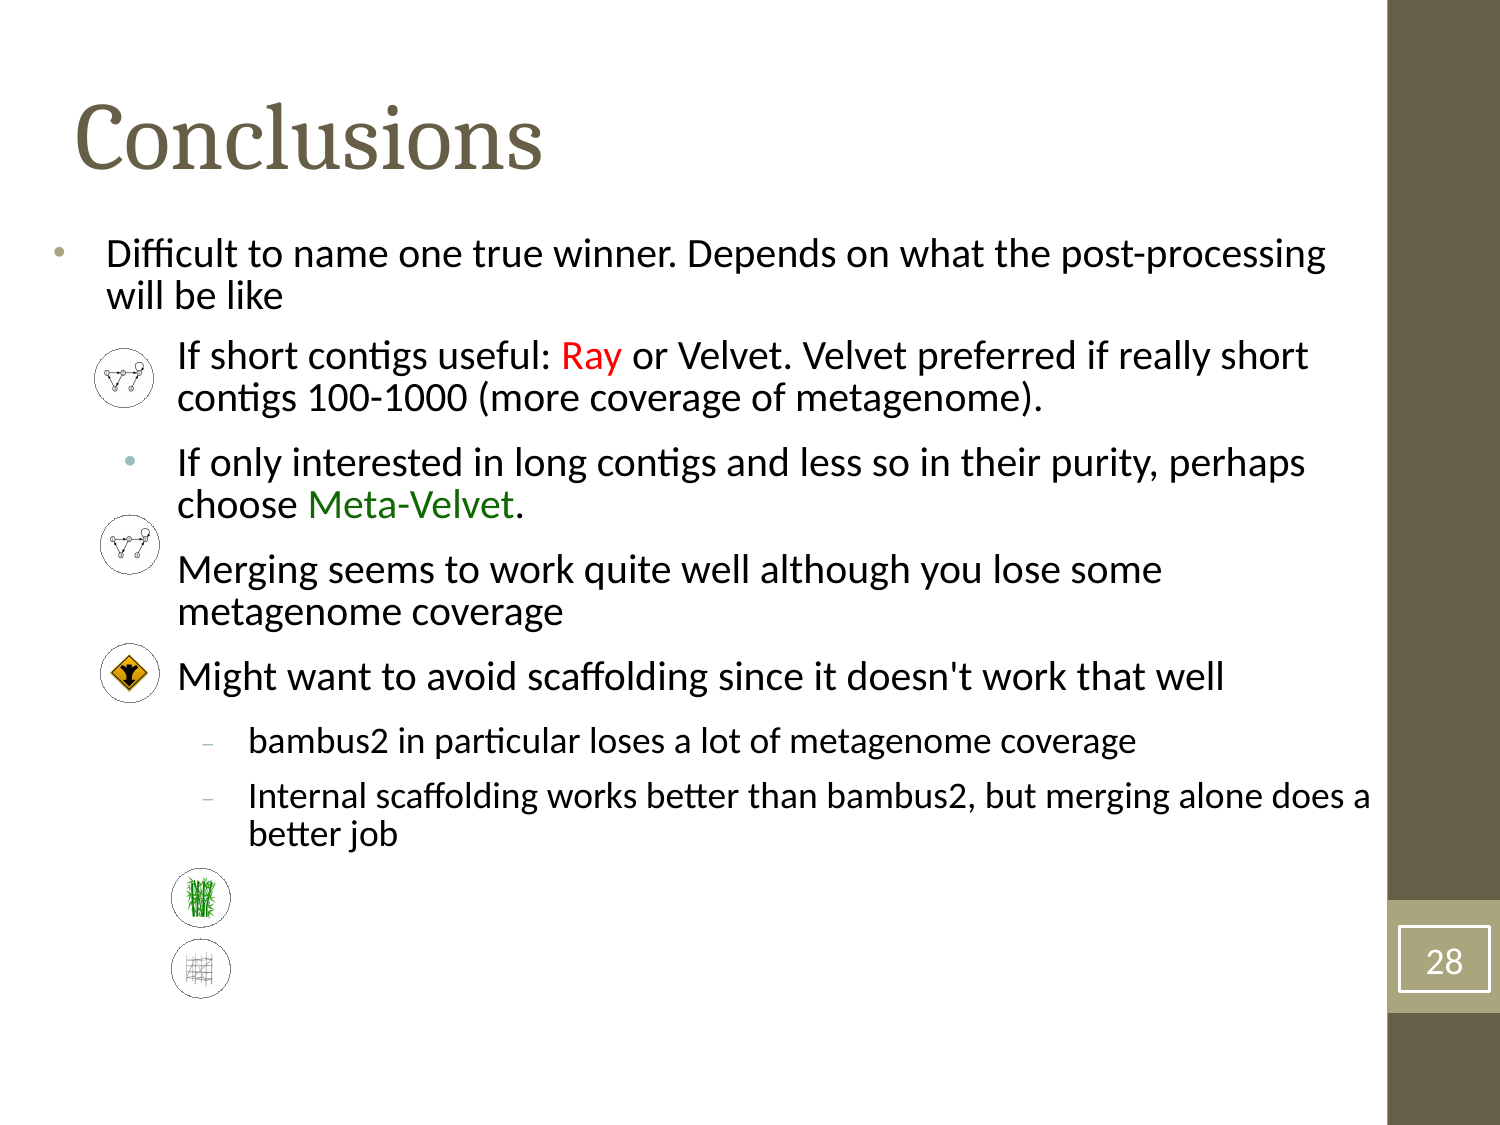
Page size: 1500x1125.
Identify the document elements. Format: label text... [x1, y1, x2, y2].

picture [108, 527, 152, 562]
picture [181, 949, 220, 988]
list Difficult to name one true winner. Depends on what the post-processing will be like If short contigs useful: Ray or Velvet. Velvet preferred if really short contigs 100-1000 (more coverage of metagenome). If only interested in long contigs and less so in their purity, perhaps choose Meta-Velvet. Merging seems to work quite well although you lose some metagenome coverage Might want to avoid scaffolding since it doesn't work that well bambus2 in particular loses a lot of metagenome coverage Internal scaffolding works better than bambus2, but merging alone does a better job [35, 236, 1382, 1063]
text_box [94, 348, 154, 408]
picture [102, 361, 146, 395]
text_box [171, 868, 231, 928]
text_box [100, 514, 160, 575]
title Conclusions [75, 82, 1326, 195]
picture [186, 876, 216, 919]
picture [108, 654, 151, 693]
text_box [100, 643, 160, 703]
text_box [171, 938, 231, 999]
